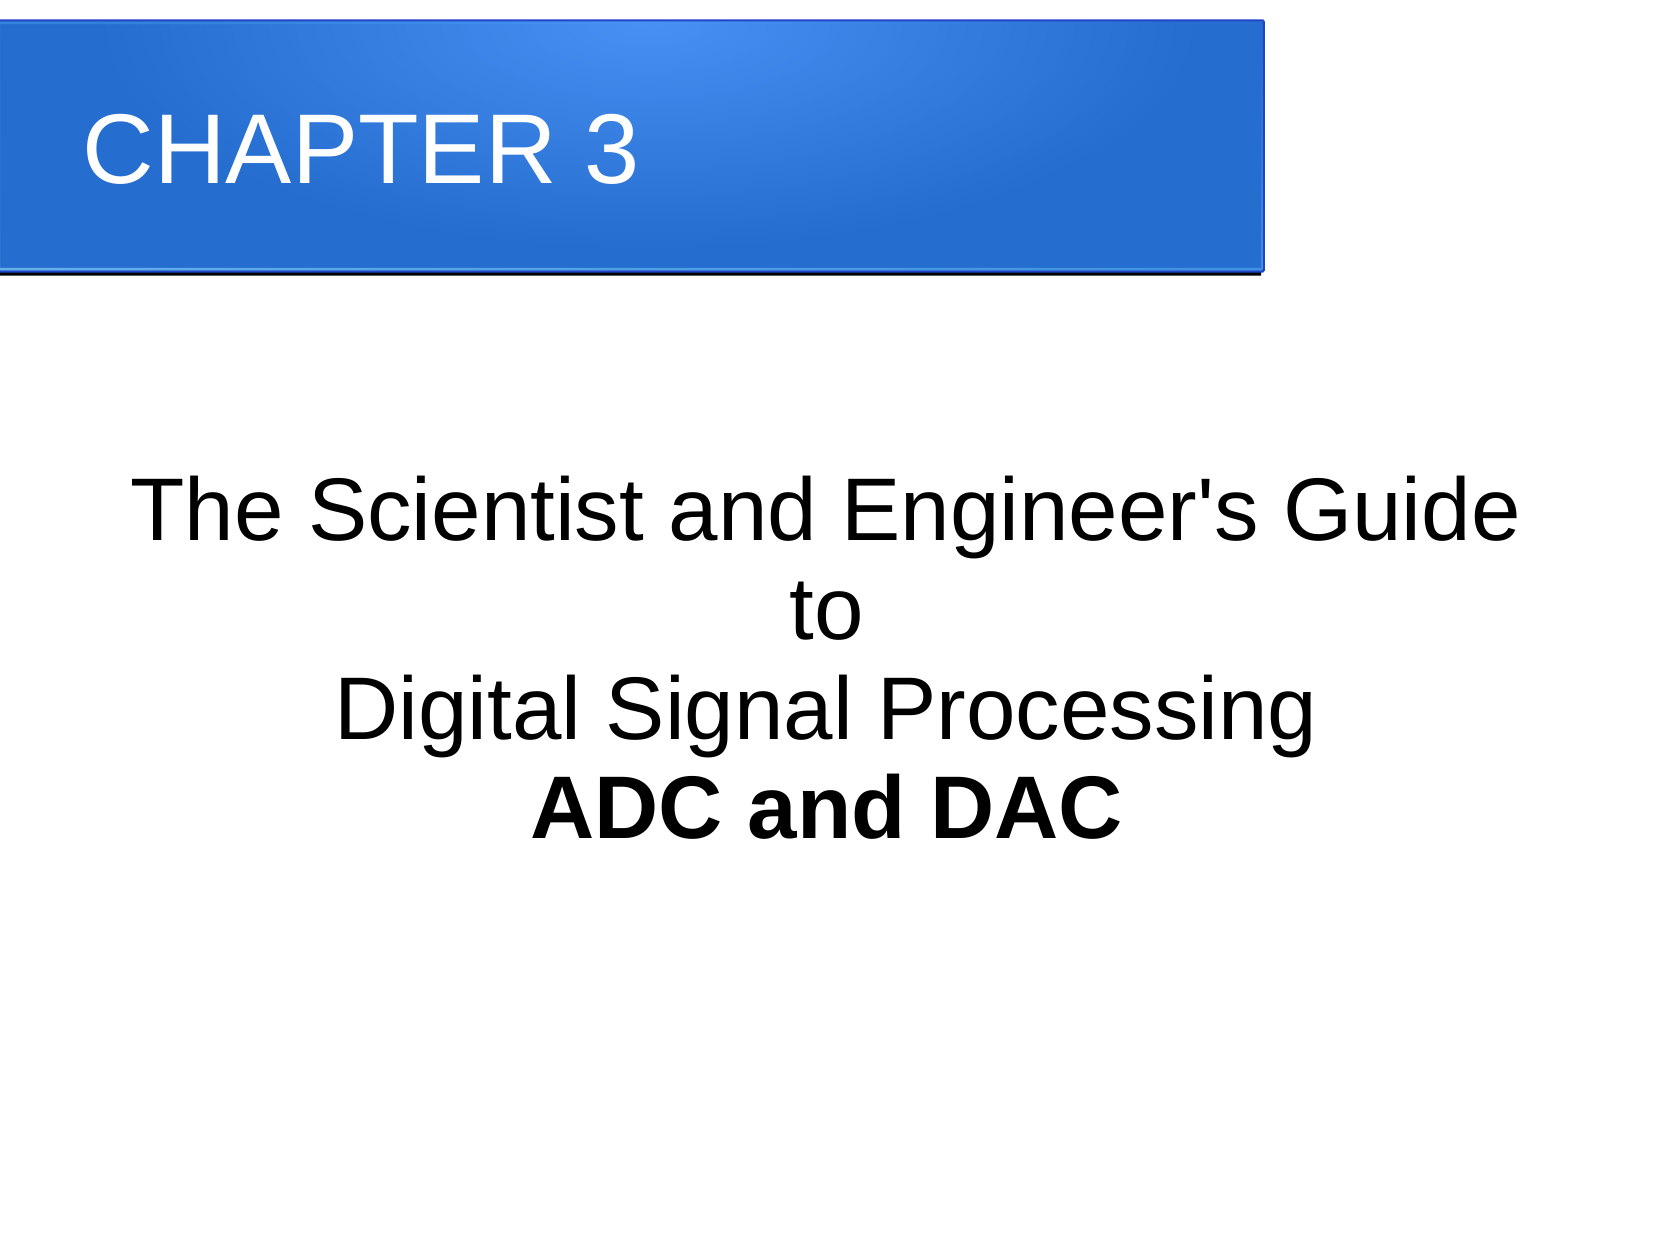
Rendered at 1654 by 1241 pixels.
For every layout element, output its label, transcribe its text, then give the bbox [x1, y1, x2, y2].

title CHAPTER 3 [82, 47, 1235, 252]
subtitle The Scientist and Engineer's Guide to Digital Signal Processing ADC and DAC [82, 299, 1571, 1019]
